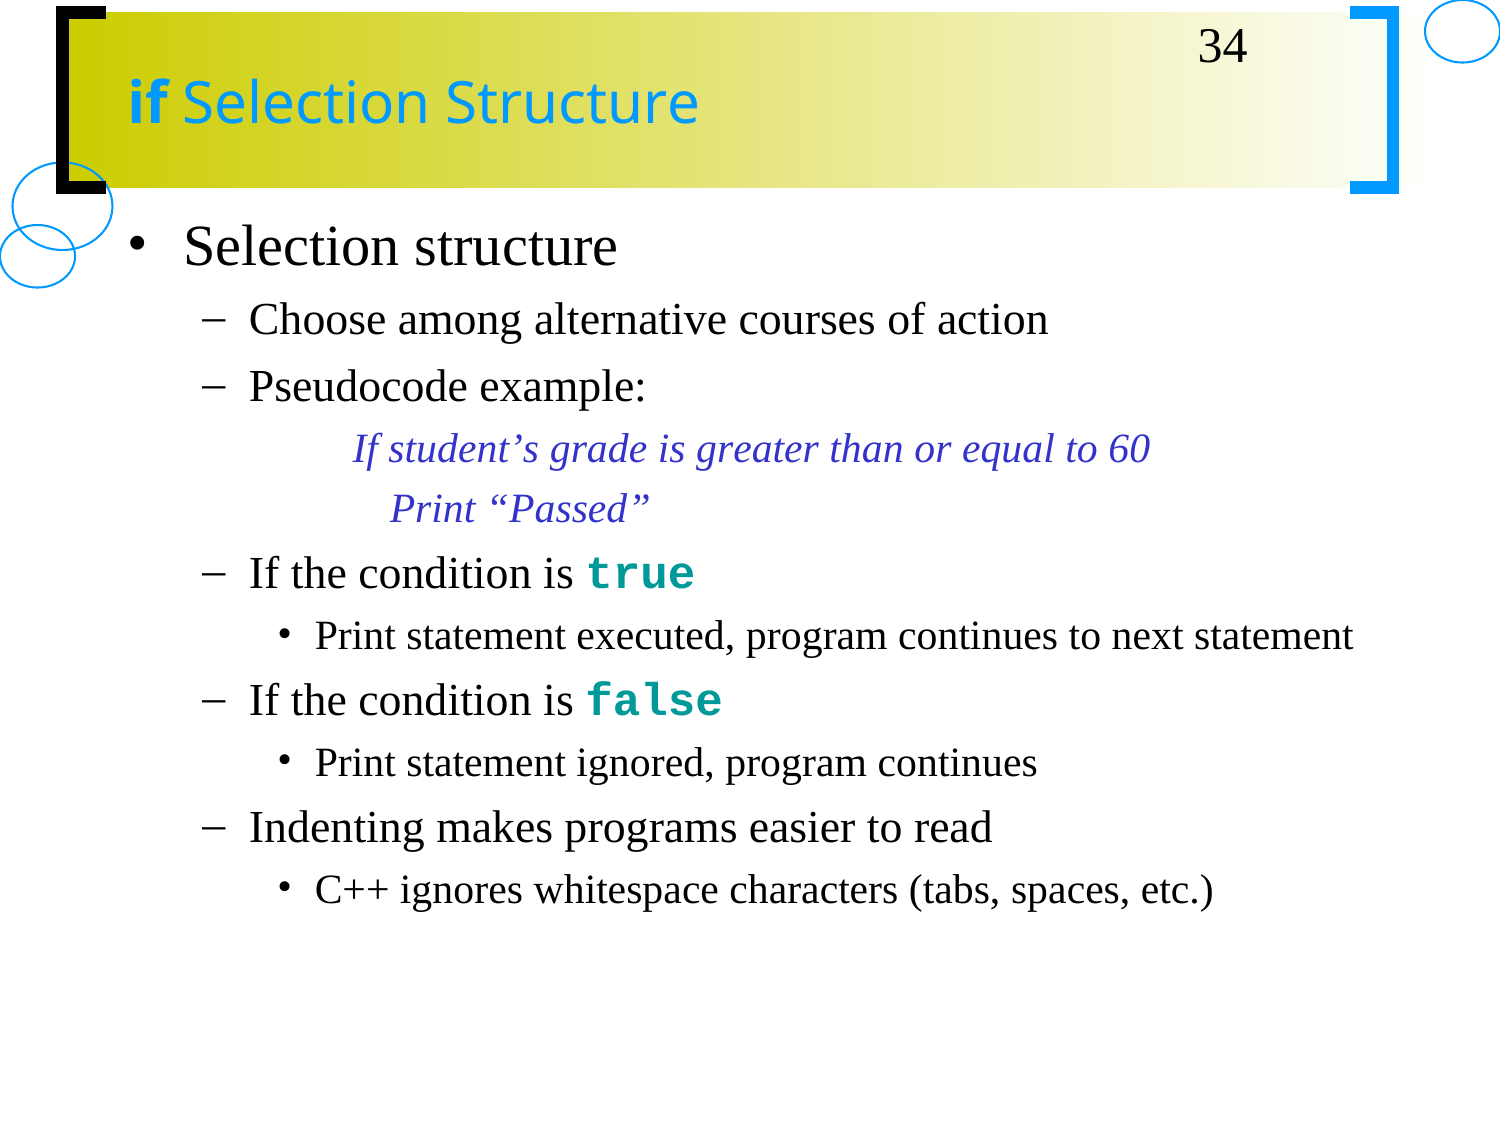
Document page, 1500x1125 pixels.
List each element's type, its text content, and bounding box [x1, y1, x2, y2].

list Selection structure Choose among alternative courses of action Pseudocode example: If student’s grade is greater than or equal to 60 Print “Passed” If the condition is true Print statement executed, program continues to next statement If the condition is false Print statement ignored, program continues Indenting makes programs easier to read C++ ignores whitespace characters (tabs, spaces, etc.) [112, 199, 1388, 1063]
title if Selection Structure [112, 12, 1388, 188]
